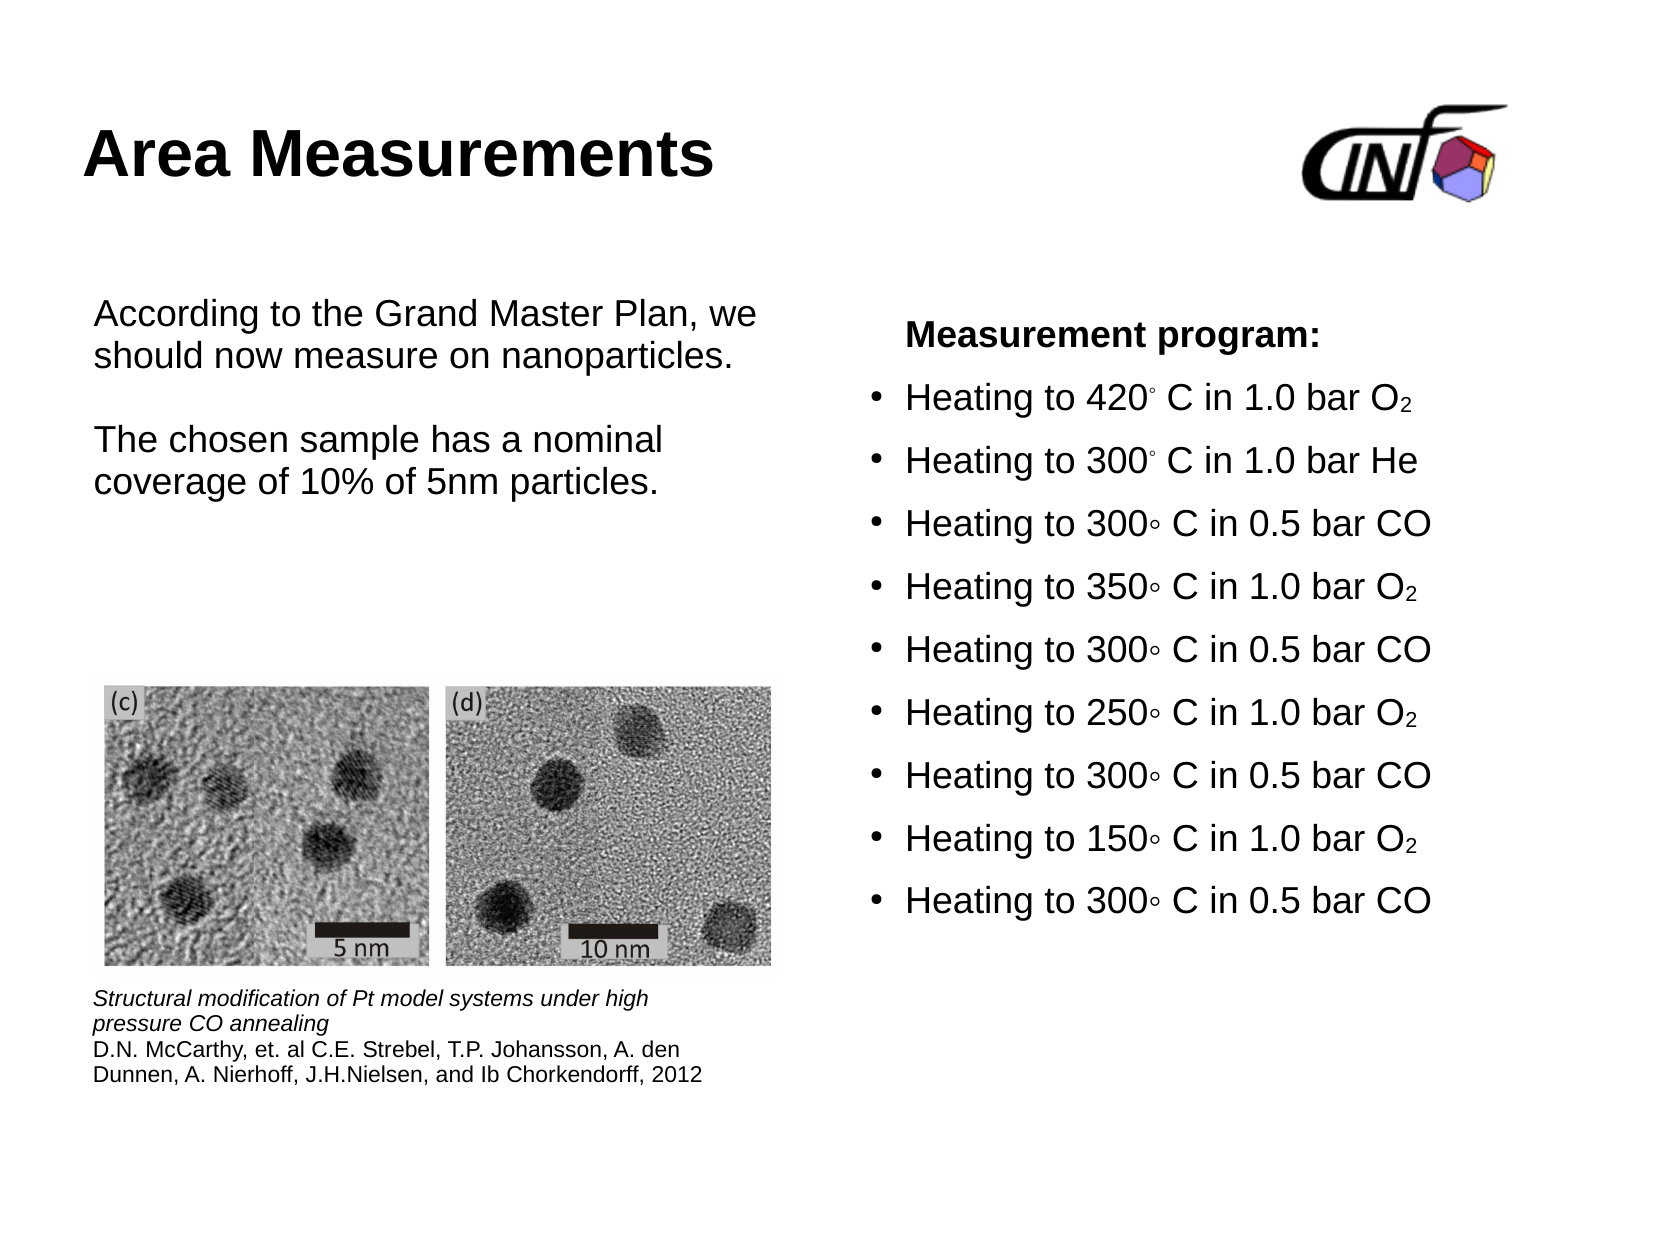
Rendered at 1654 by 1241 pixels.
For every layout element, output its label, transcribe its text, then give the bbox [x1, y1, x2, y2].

picture [93, 674, 781, 978]
title Area Measurements [82, 49, 1571, 257]
text_box According to the Grand Master Plan, we should now measure on nanoparticles. The chosen sample has a nominal coverage of 10% of 5nm particles. [78, 285, 781, 511]
text_box Structural modiﬁcation of Pt model systems under high pressure CO annealing D.N. McCarthy, et. al C.E. Strebel, T.P. Johansson, A. den Dunnen, A. Nierhoff, J.H.Nielsen, and Ib Chorkendorff, 2012 [78, 977, 754, 1137]
text_box Measurement program: Heating to 420◦ C in 1.0 bar O2 Heating to 300◦ C in 1.0 bar He Heating to 300◦ C in 0.5 bar CO Heating to 350◦ C in 1.0 bar O2 Heating to 300◦ C in 0.5 bar CO Heating to 250◦ C in 1.0 bar O2 Heating to 300◦ C in 0.5 bar CO Heating to 150◦ C in 1.0 bar O2 Heating to 300◦ C in 0.5 bar CO [855, 285, 1531, 1182]
